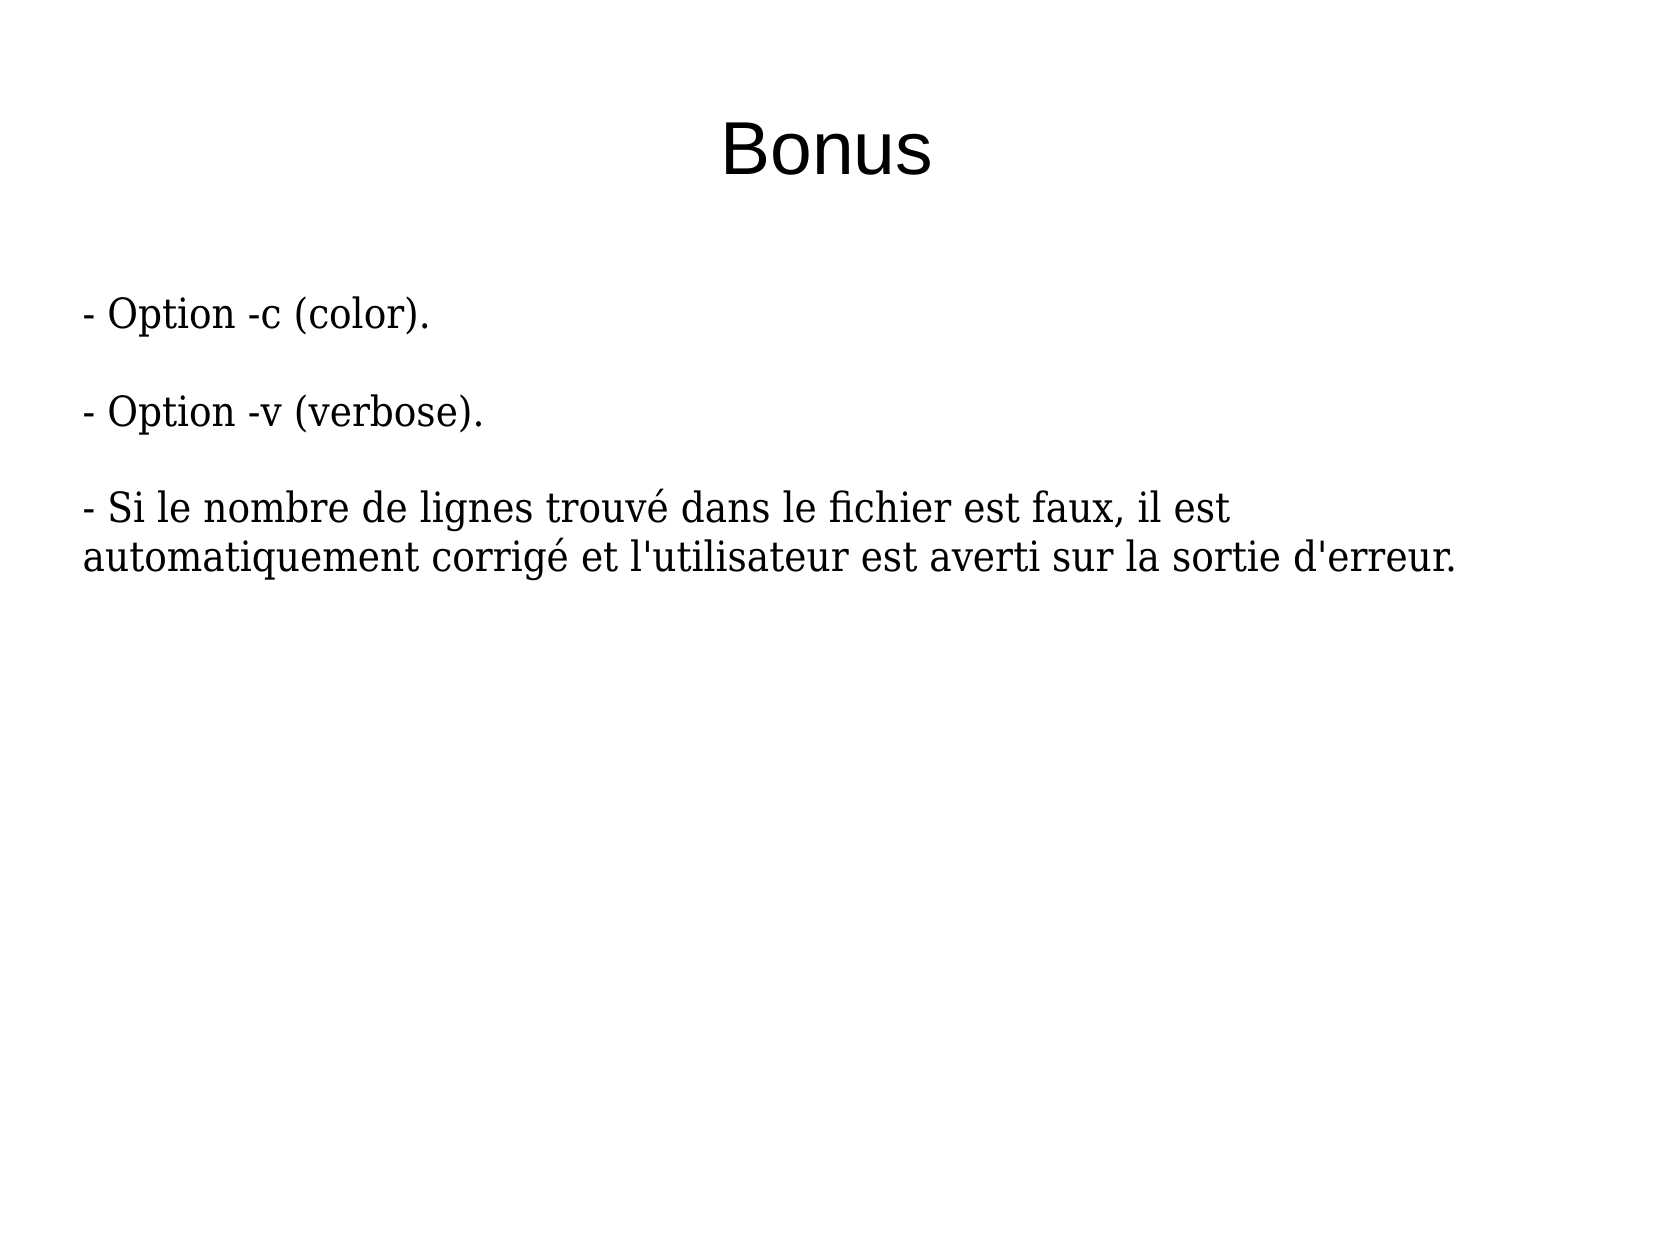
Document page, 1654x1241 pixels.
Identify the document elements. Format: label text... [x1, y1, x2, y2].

title Bonus [82, 45, 1571, 253]
text_box - Option -c (color). - Option -v (verbose). - Si le nombre de lignes trouvé dans le fichier est faux, il est automatiquement corrigé et l'utilisateur est averti sur la sortie d'erreur. [82, 290, 1571, 1010]
